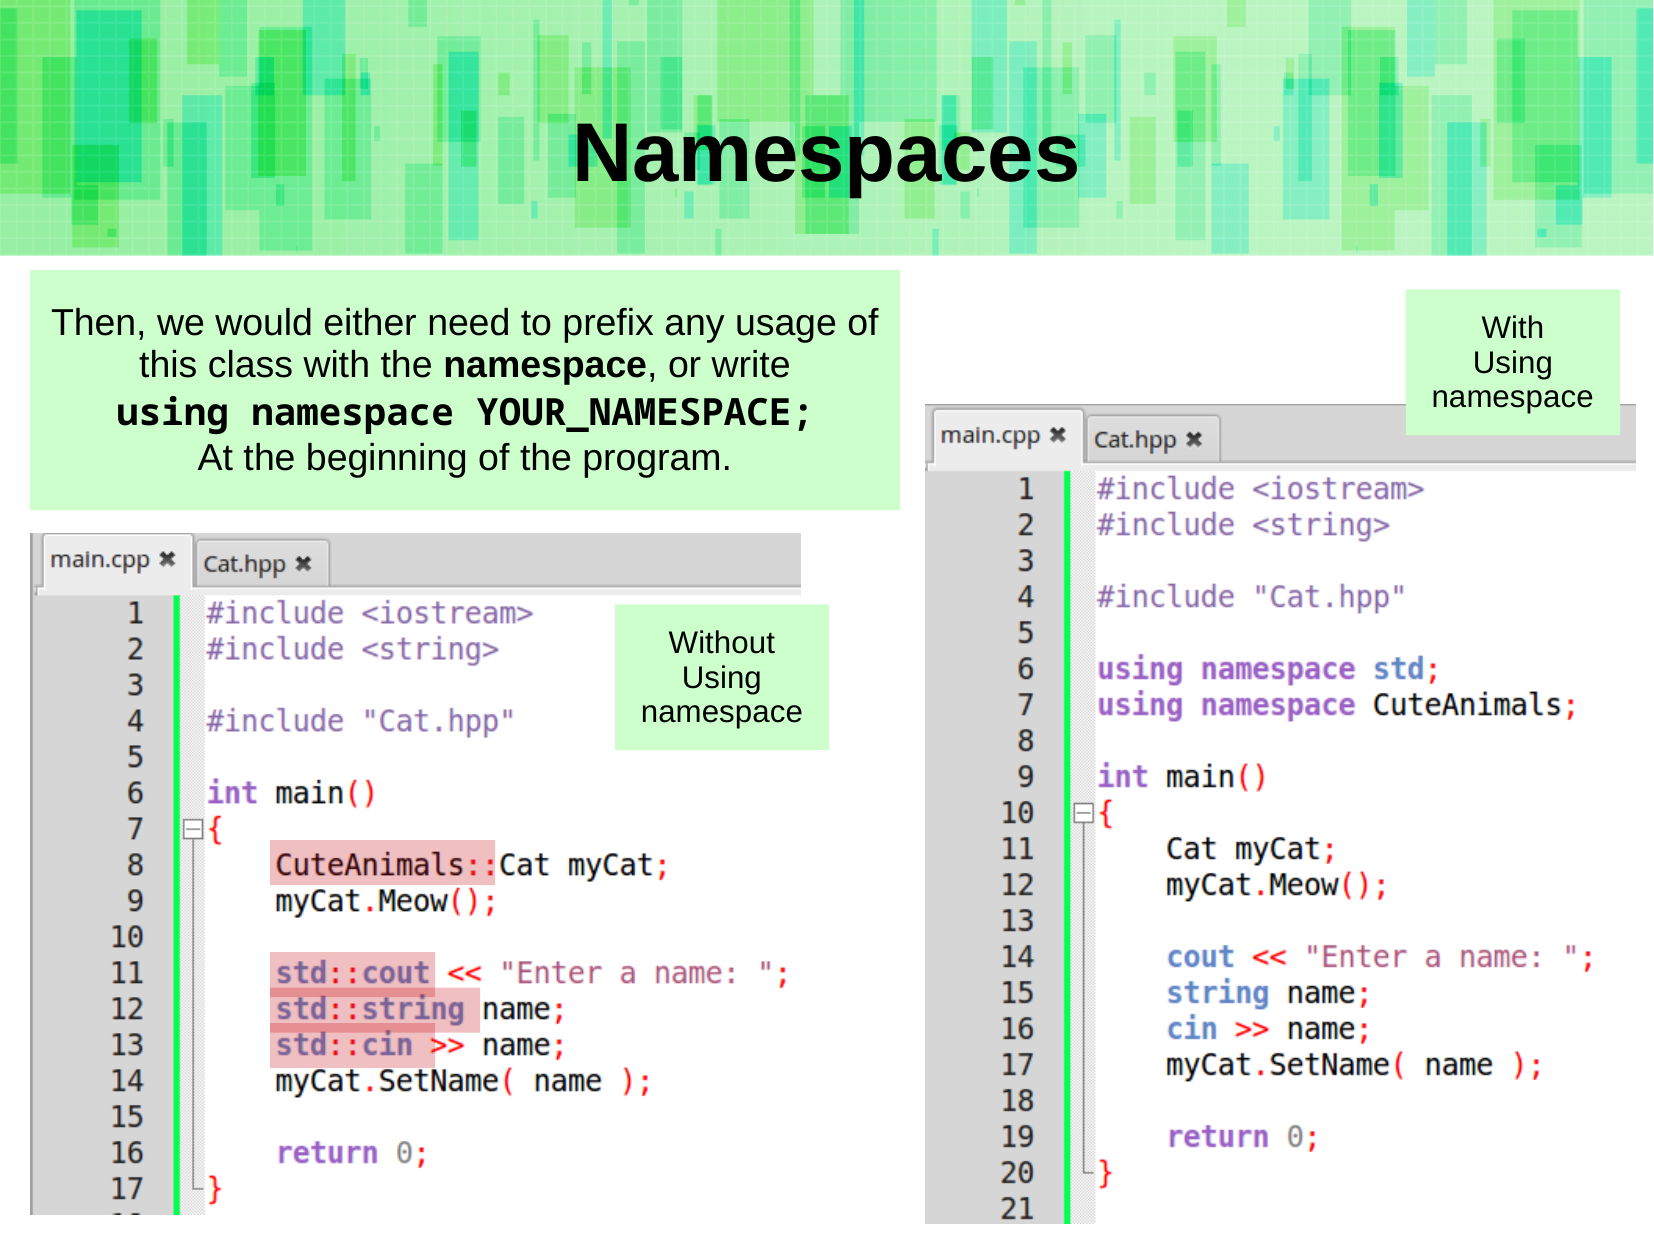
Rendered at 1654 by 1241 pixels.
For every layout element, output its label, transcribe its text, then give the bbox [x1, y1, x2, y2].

text_box Without Using namespace [615, 604, 830, 751]
text_box With Using namespace [1405, 289, 1621, 436]
title Namespaces [82, 49, 1571, 257]
text_box Then, we would either need to prefix any usage of this class with the namespace, or write using namespace YOUR_NAMESPACE; At the beginning of the program. [30, 270, 901, 511]
picture [0, 0, 1654, 1241]
text_box [270, 952, 481, 1069]
text_box [270, 840, 496, 886]
